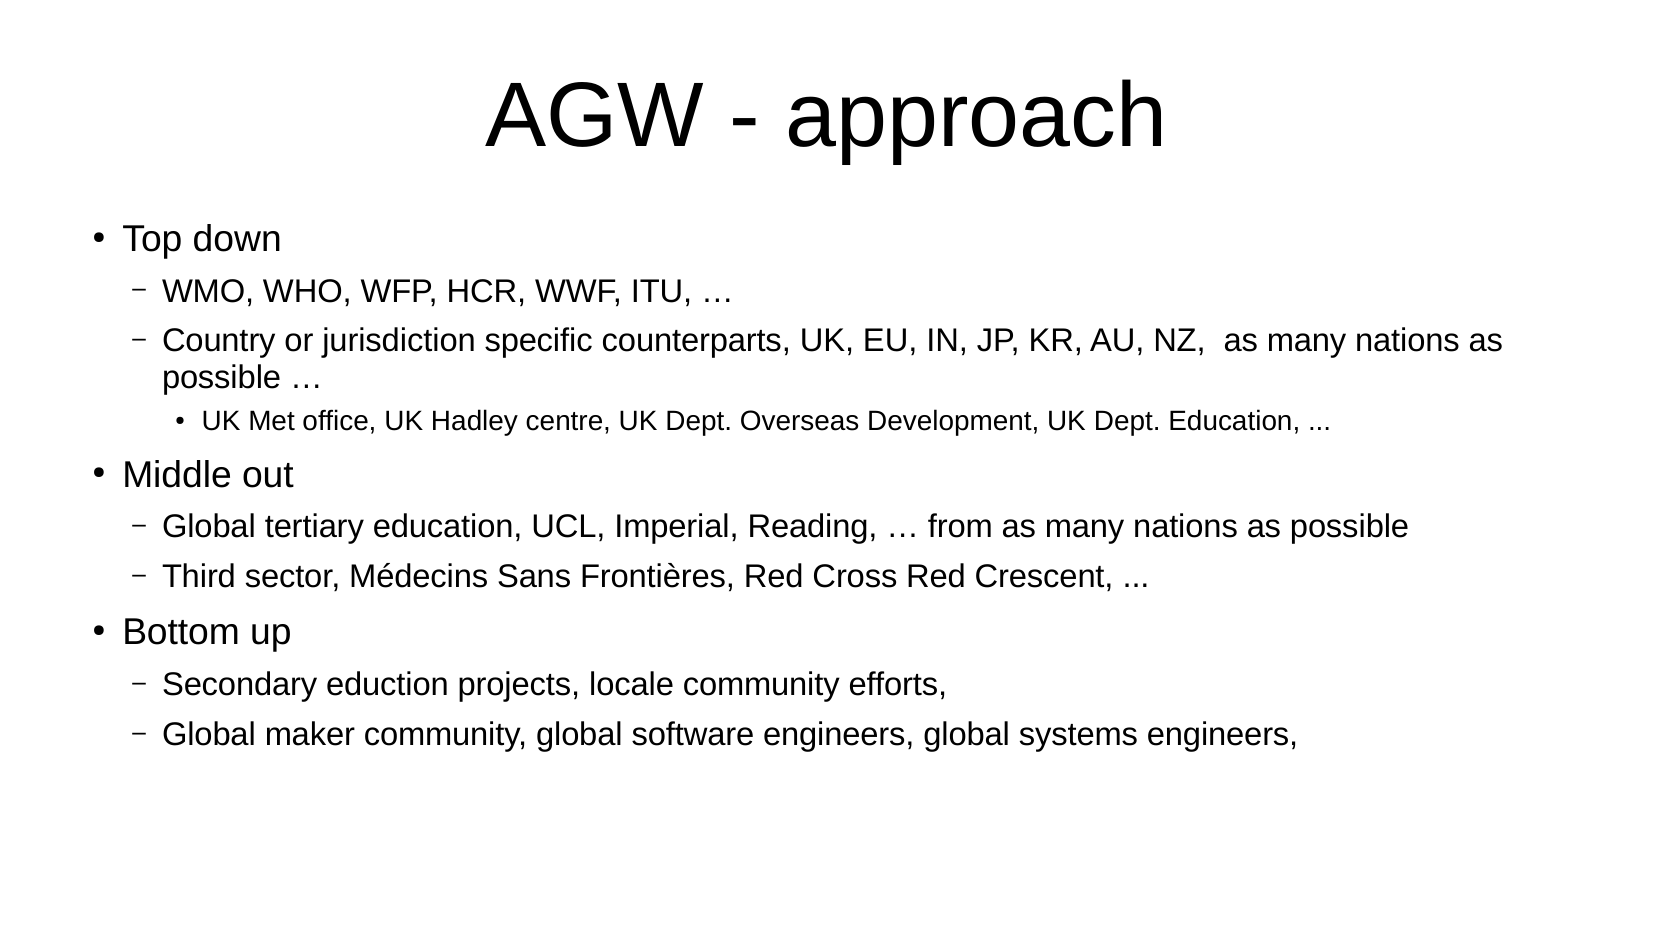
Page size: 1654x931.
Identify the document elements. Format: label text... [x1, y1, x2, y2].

list Top down WMO, WHO, WFP, HCR, WWF, ITU, … Country or jurisdiction specific counterparts, UK, EU, IN, JP, KR, AU, NZ, as many nations as possible … UK Met office, UK Hadley centre, UK Dept. Overseas Development, UK Dept. Education, ... Middle out Global tertiary education, UCL, Imperial, Reading, … from as many nations as possible Third sector, Médecins Sans Frontières, Red Cross Red Crescent, ... Bottom up Secondary eduction projects, locale community efforts, Global maker community, global software engineers, global systems engineers, [82, 217, 1571, 758]
title AGW - approach [82, 37, 1571, 193]
